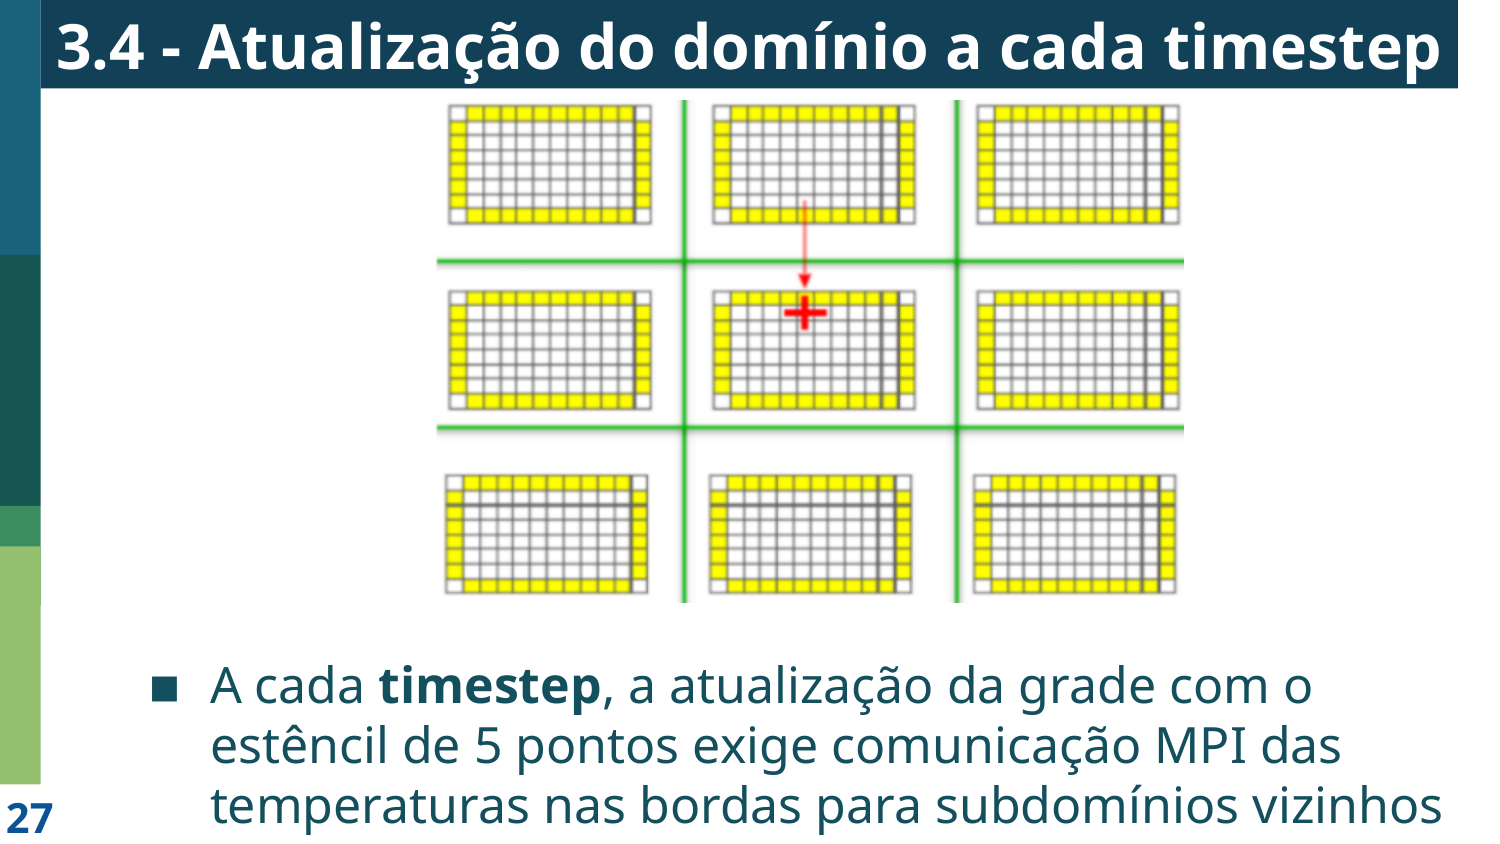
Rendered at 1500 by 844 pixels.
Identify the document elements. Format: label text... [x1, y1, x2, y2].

title 3.4 - Atualização do domínio a cada timestep [15, 0, 1486, 89]
list A cada timestep, a atualização da grade com o estêncil de 5 pontos exige comunicação MPI das temperaturas nas bordas para subdomínios vizinhos [120, 660, 1486, 827]
picture [429, 100, 1184, 603]
slide_number <number> [0, 785, 59, 844]
